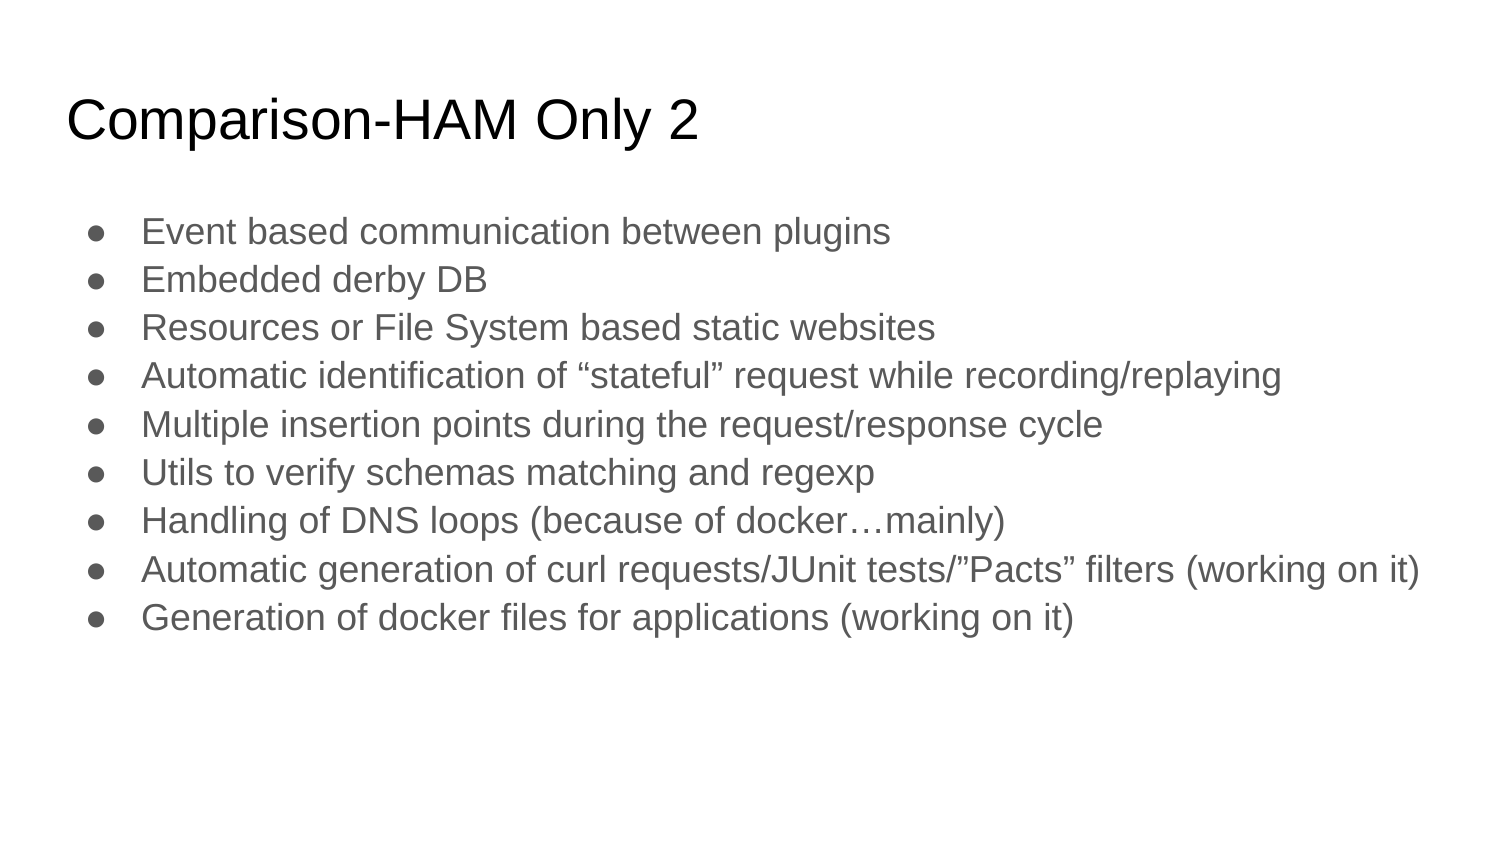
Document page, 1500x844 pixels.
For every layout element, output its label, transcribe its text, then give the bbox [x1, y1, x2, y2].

title Comparison-HAM Only 2 [51, 72, 1449, 167]
list Event based communication between plugins Embedded derby DB Resources or File System based static websites Automatic identification of “stateful” request while recording/replaying Multiple insertion points during the request/response cycle Utils to verify schemas matching and regexp Handling of DNS loops (because of docker…mainly) Automatic generation of curl requests/JUnit tests/”Pacts” filters (working on it) Generation of docker files for applications (working on it) [51, 189, 1449, 750]
